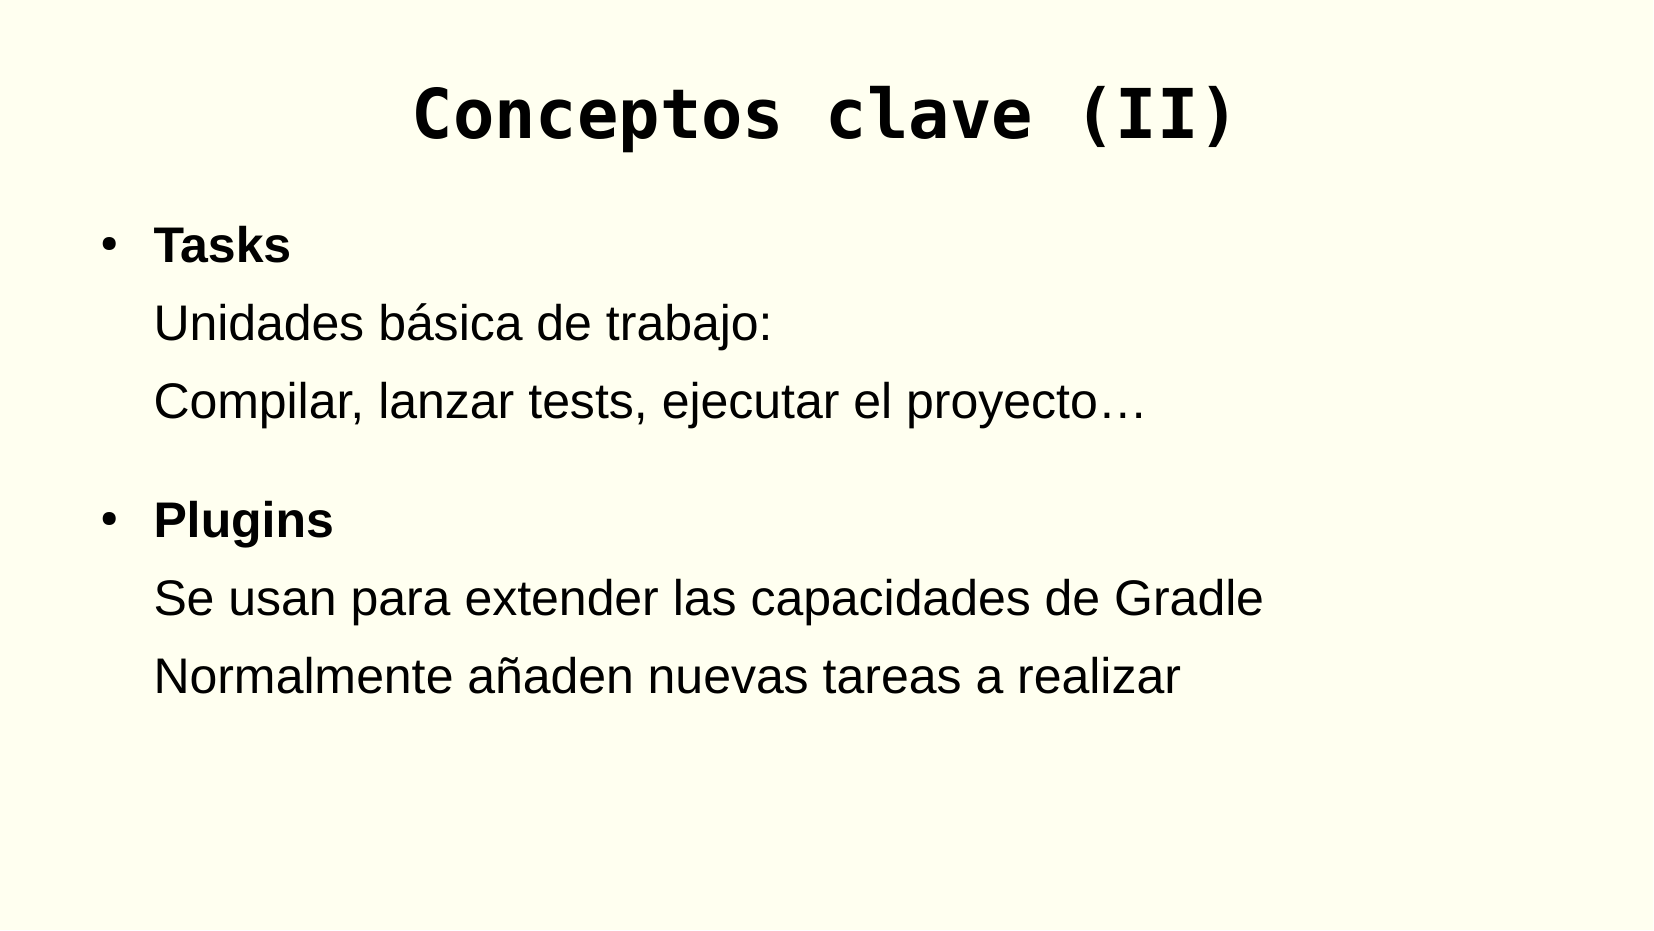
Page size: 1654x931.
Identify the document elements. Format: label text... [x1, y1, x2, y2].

title Conceptos clave (II) [82, 37, 1571, 193]
list Tasks Unidades básica de trabajo: Compilar, lanzar tests, ejecutar el proyecto… Plugins Se usan para extender las capacidades de Gradle Normalmente añaden nuevas tareas a realizar [82, 217, 1571, 878]
